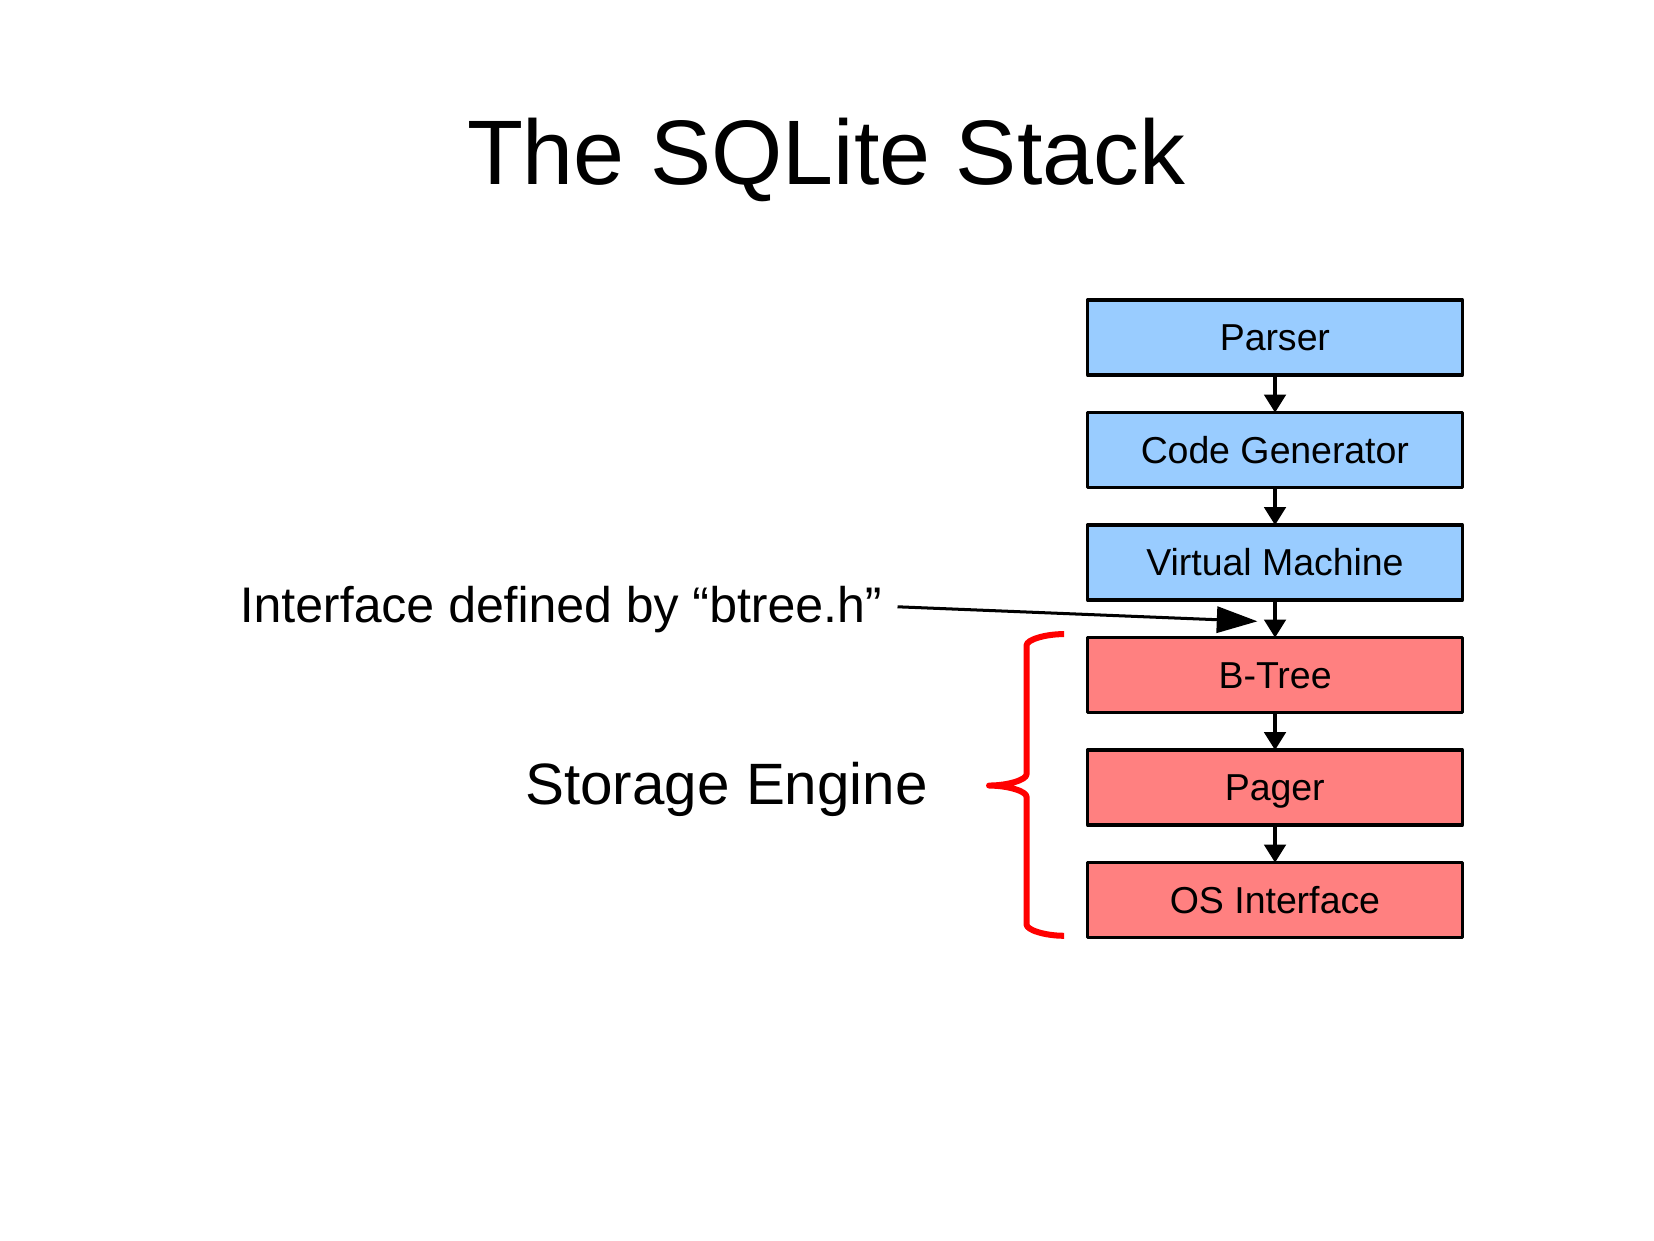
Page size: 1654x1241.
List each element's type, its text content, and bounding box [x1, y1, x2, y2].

text_box B-Tree [1087, 637, 1463, 713]
text_box Interface defined by “btree.h” [225, 570, 898, 642]
text_box Virtual Machine [1087, 525, 1463, 601]
text_box Code Generator [1087, 412, 1463, 488]
text_box Parser [1087, 300, 1463, 376]
title The SQLite Stack [82, 49, 1571, 257]
text_box Pager [1087, 750, 1463, 826]
text_box Storage Engine [510, 744, 943, 826]
text_box OS Interface [1087, 862, 1463, 938]
